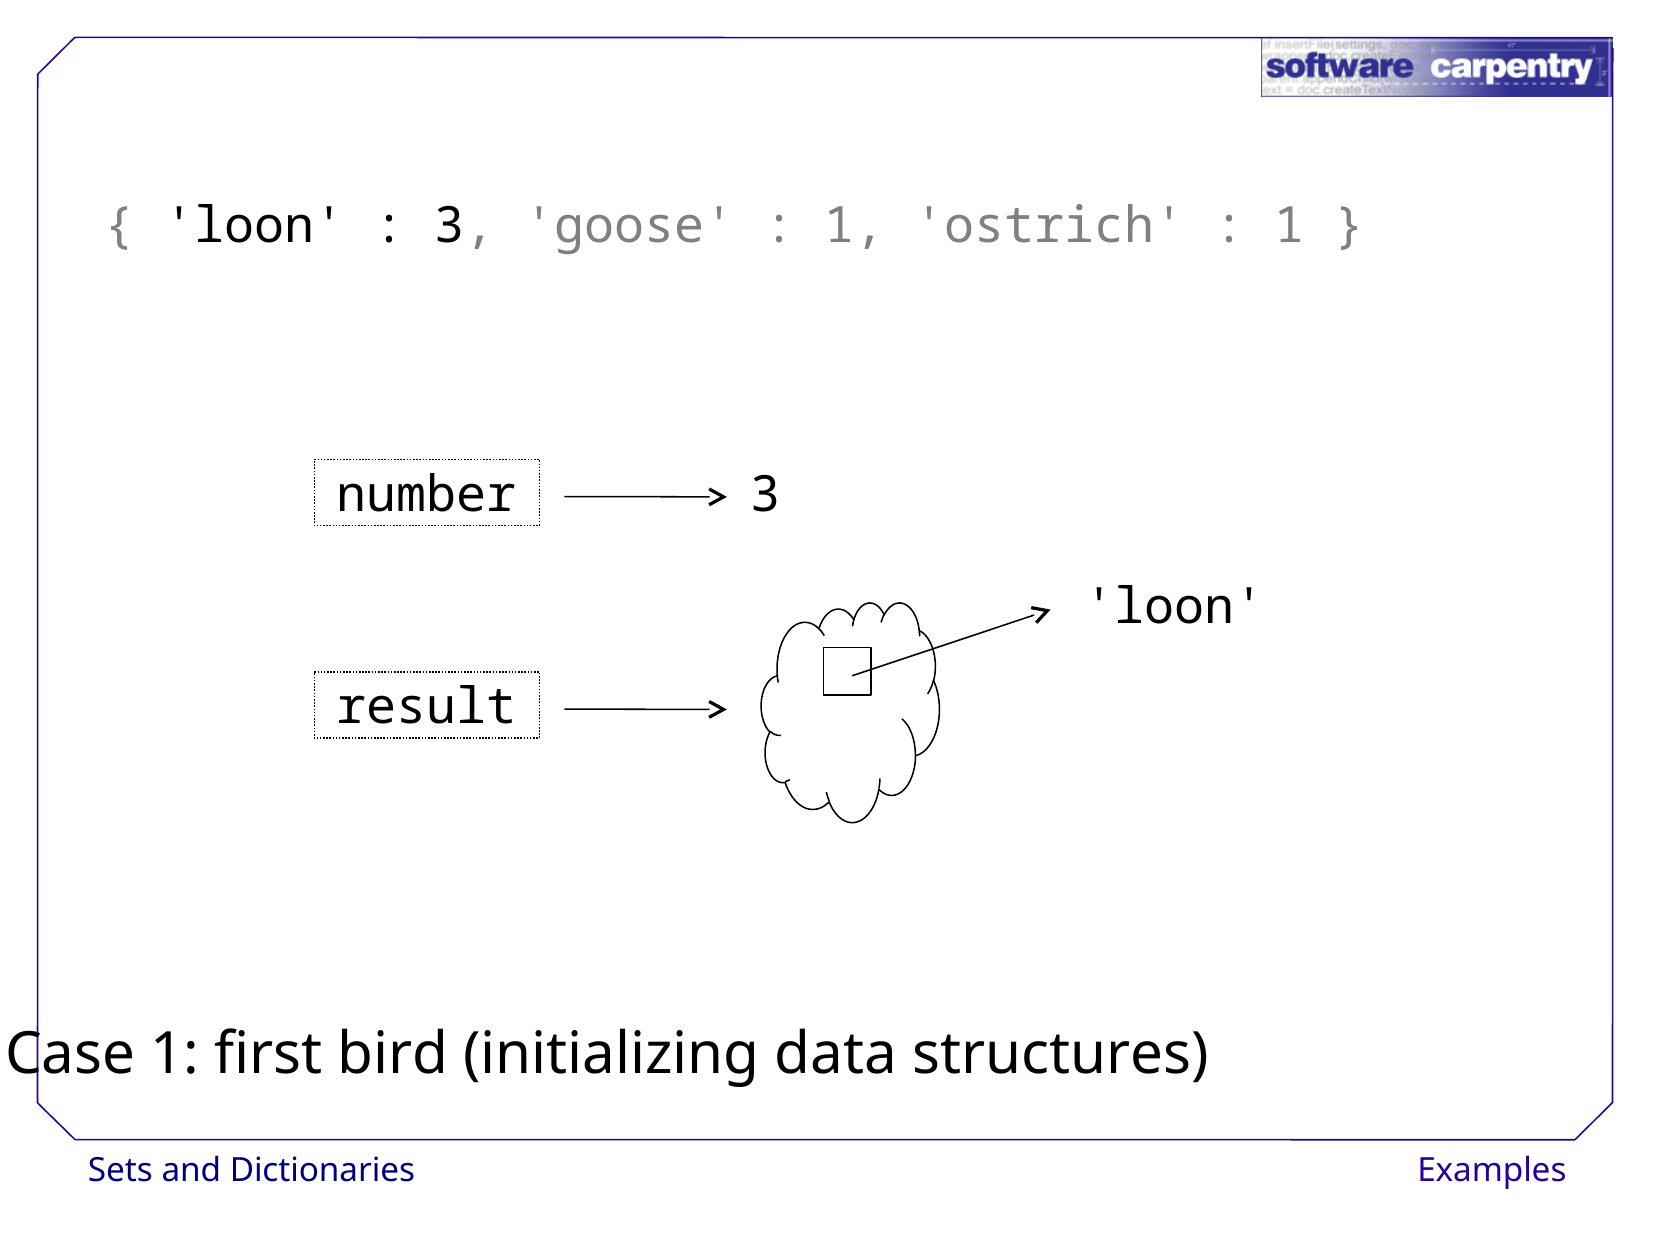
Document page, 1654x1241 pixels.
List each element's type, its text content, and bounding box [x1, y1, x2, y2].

text_box { 'loon' : 3, 'goose' : 1, 'ostrich' : 1 } [89, 170, 1512, 283]
text_box 3 [735, 459, 790, 526]
text_box number [314, 459, 540, 526]
text_box 'loon' [1069, 571, 1227, 639]
text_box result [314, 671, 540, 739]
text_box Case 1: first bird (initializing data structures) [0, 972, 1374, 1093]
picture [1261, 39, 1613, 97]
